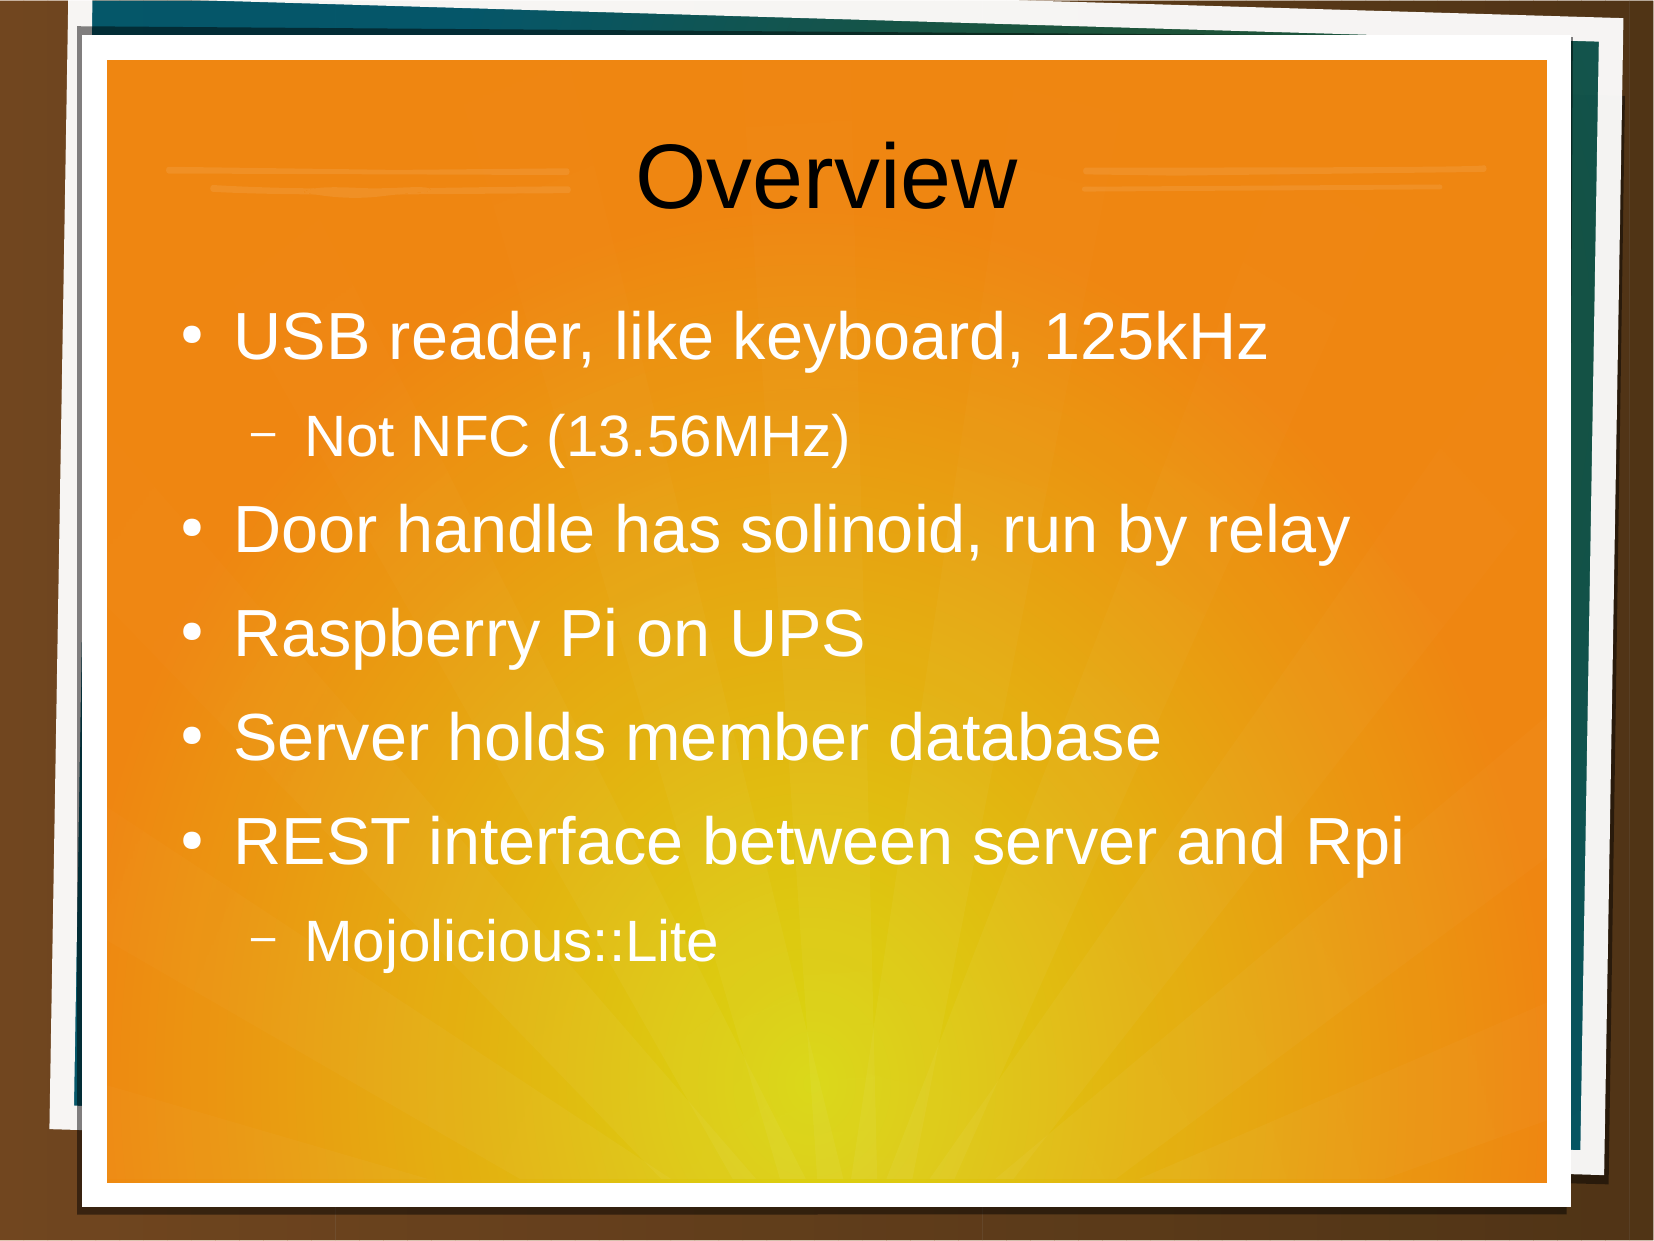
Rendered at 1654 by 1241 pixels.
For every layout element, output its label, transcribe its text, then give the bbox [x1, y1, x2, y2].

title Overview [566, 78, 1087, 276]
list USB reader, like keyboard, 125kHz Not NFC (13.56MHz) Door handle has solinoid, run by relay Raspberry Pi on UPS Server holds member database REST interface between server and Rpi Mojolicious::Lite [162, 299, 1492, 1241]
